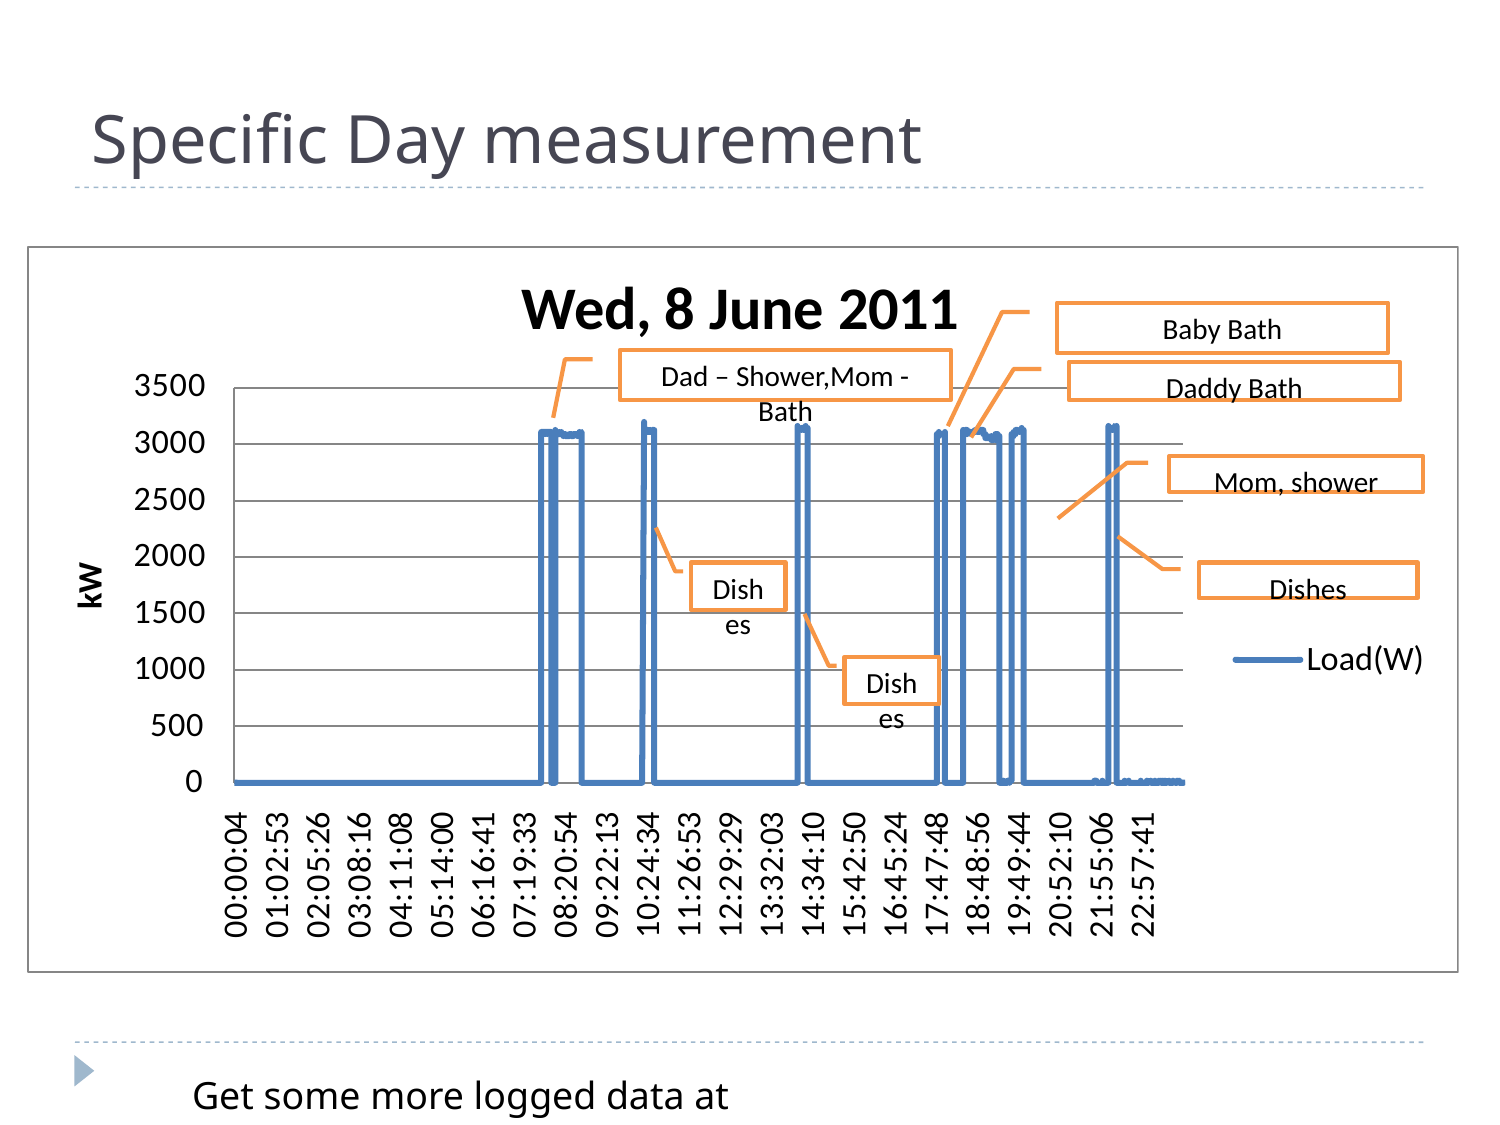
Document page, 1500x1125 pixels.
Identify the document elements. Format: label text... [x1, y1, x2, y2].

text_box Dishes [844, 657, 939, 704]
title Specific Day measurement [76, 54, 1427, 185]
text_box Dishes [691, 563, 785, 610]
text_box Daddy Bath [1069, 362, 1400, 400]
text_box Get some more logged data at https://github.com/Tooblippe/Energy_Logger/tree/master/loggeddata [177, 1064, 1500, 1125]
text_box Mom, shower [1169, 456, 1423, 492]
text_box Dad – Shower,Mom - Bath [620, 350, 951, 400]
picture [25, 243, 1459, 974]
text_box Baby Bath [1057, 303, 1388, 353]
text_box Dishes [1274, 582, 1283, 597]
text_box Dishes [1199, 563, 1418, 598]
